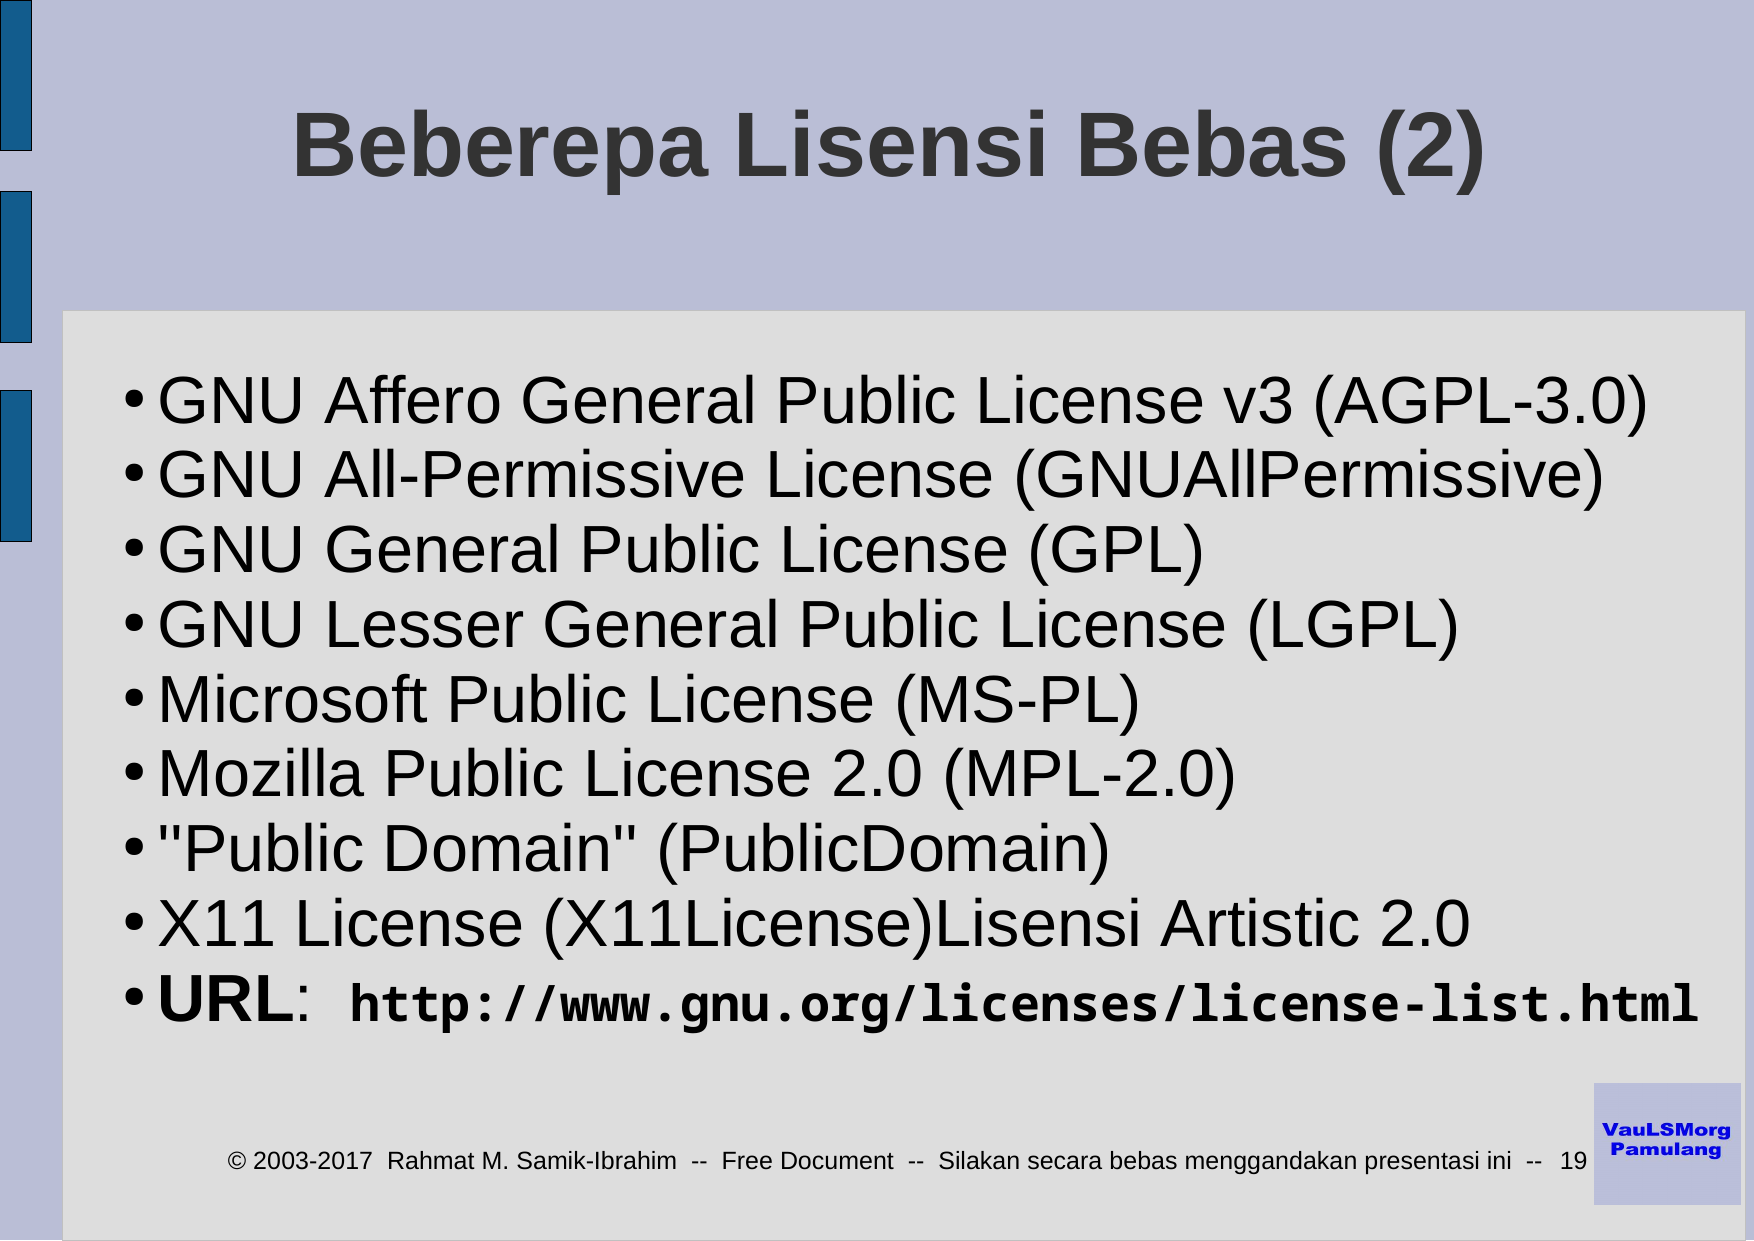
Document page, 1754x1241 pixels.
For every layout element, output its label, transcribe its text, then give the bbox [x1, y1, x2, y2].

list GNU Affero General Public License v3 (AGPL-3.0) GNU All-Permissive License (GNUAllPermissive) GNU General Public License (GPL) GNU Lesser General Public License (LGPL) Microsoft Public License (MS-PL) Mozilla Public License 2.0 (MPL-2.0) ''Public Domain'' (PublicDomain) X11 License (X11License)Lisensi Artistic 2.0 URL: http://www.gnu.org/licenses/license-list.html [0, 287, 1754, 1195]
picture [1594, 1195, 1741, 1205]
title Beberepa Lisensi Bebas (2) [55, 73, 1725, 217]
